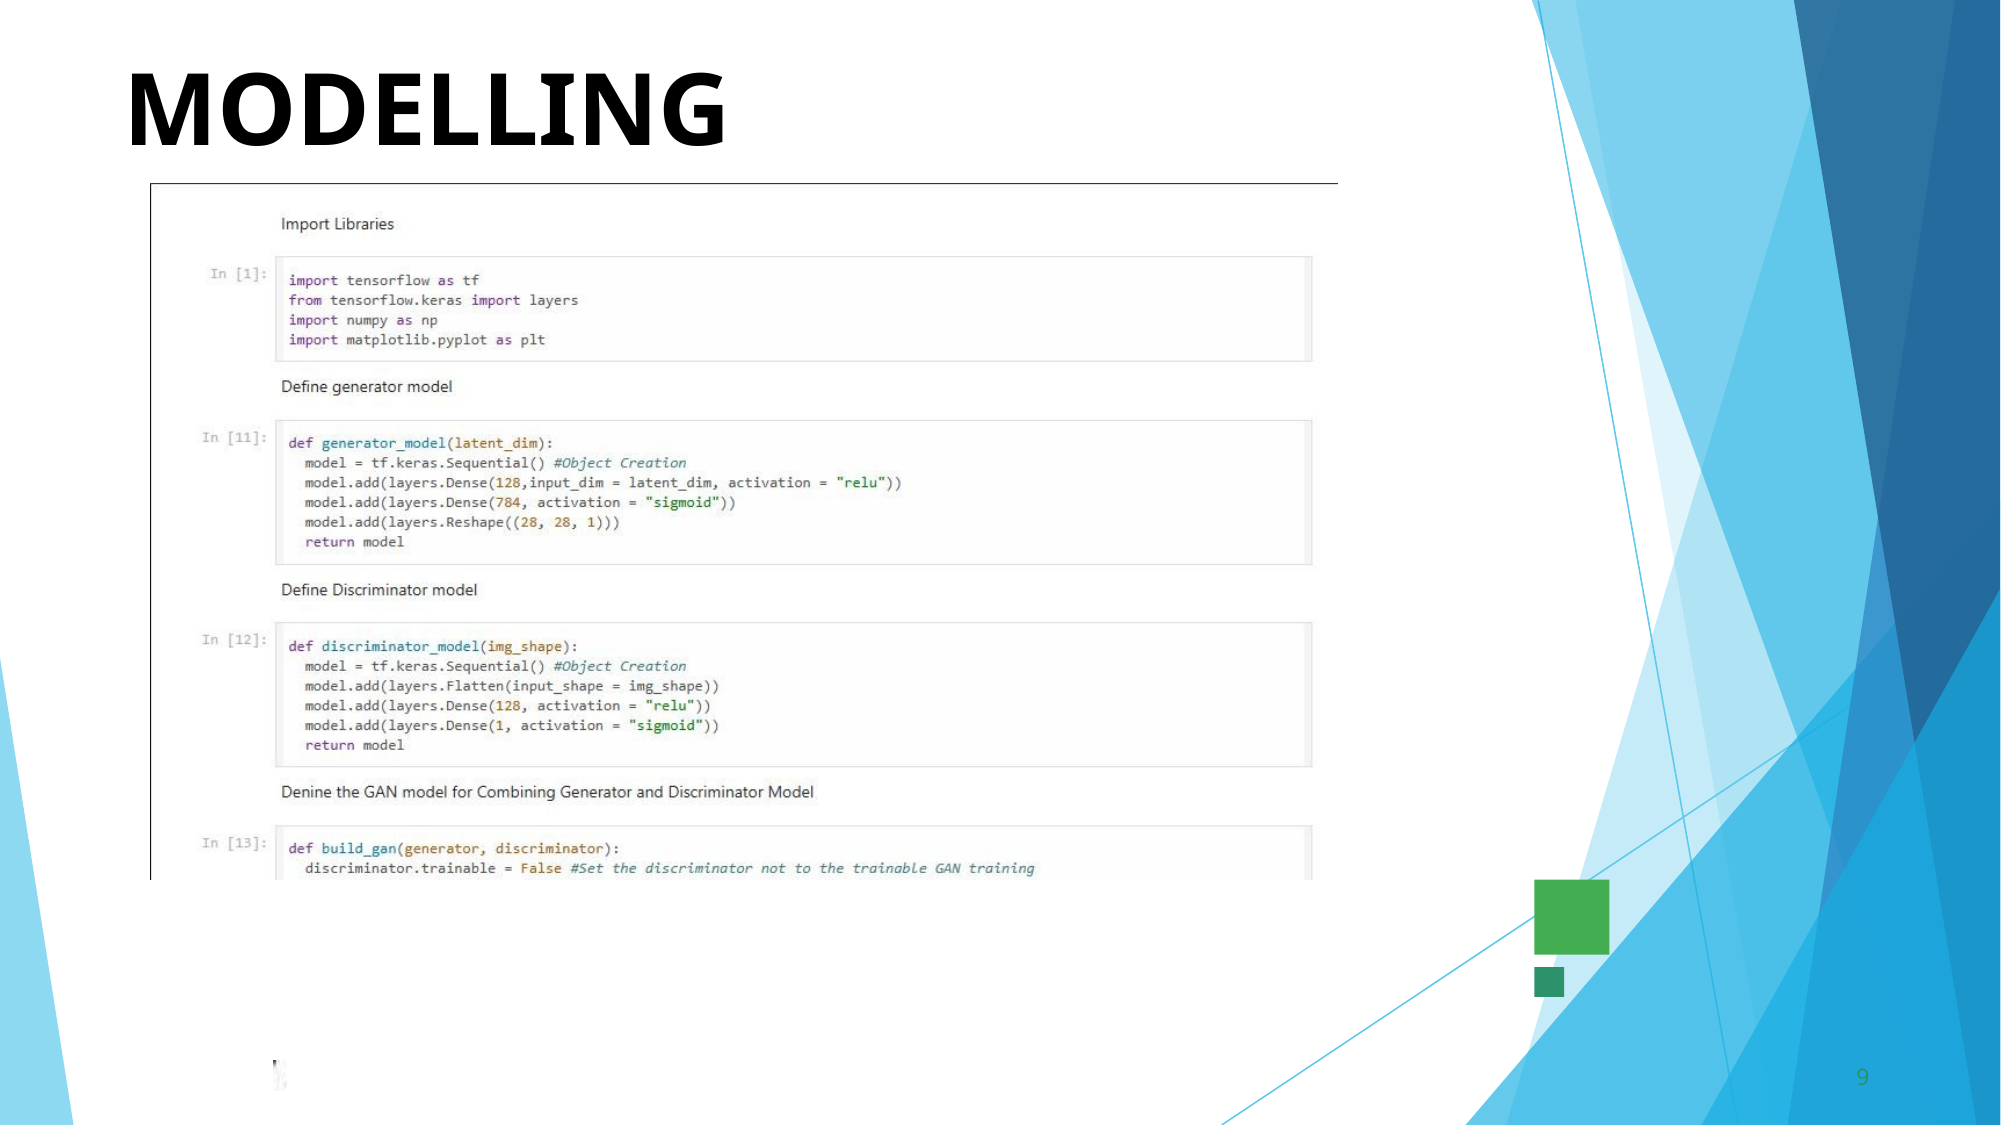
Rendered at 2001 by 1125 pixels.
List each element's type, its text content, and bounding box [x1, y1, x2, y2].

slide_number 9 [1849, 1061, 1890, 1093]
picture [150, 183, 1338, 880]
title MODELLING [91, 43, 1690, 244]
